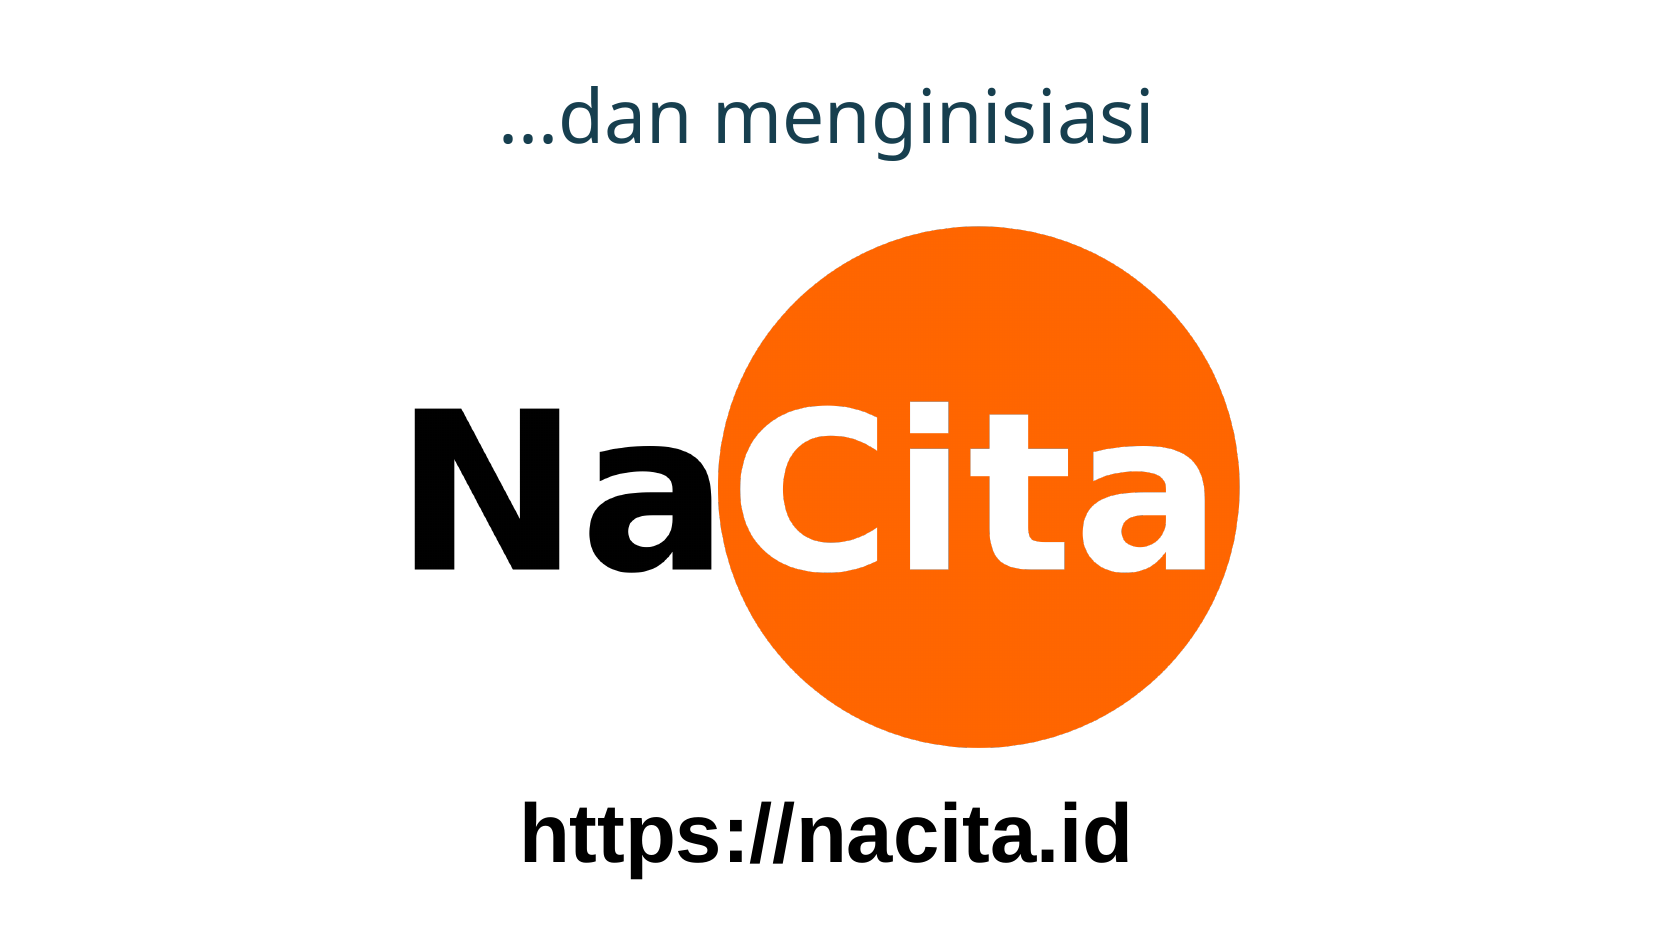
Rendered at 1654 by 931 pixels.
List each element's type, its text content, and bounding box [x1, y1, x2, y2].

title ...dan menginisiasi [82, 37, 1571, 193]
picture [400, 217, 1254, 758]
text_box https://nacita.id [451, 780, 1202, 888]
